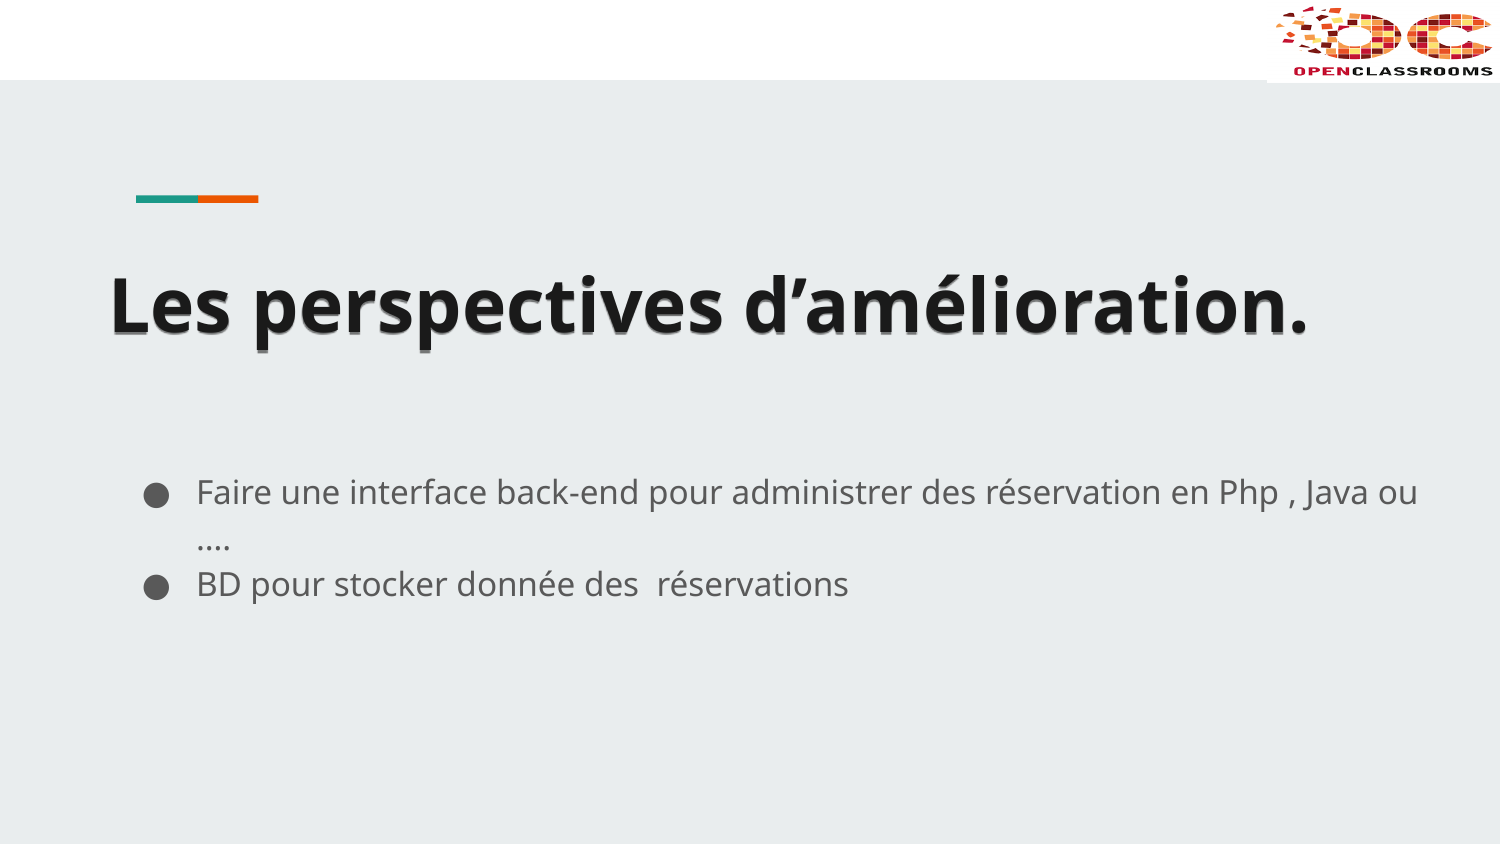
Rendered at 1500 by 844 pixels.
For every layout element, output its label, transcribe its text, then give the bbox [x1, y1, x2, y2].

picture [1267, 0, 1500, 83]
text_box Faire une interface back-end pour administrer des réservation en Php , Java ou …. BD pour stocker donnée des réservations [106, 450, 1471, 560]
title Les perspectives d’amélioration. [89, 242, 1351, 516]
